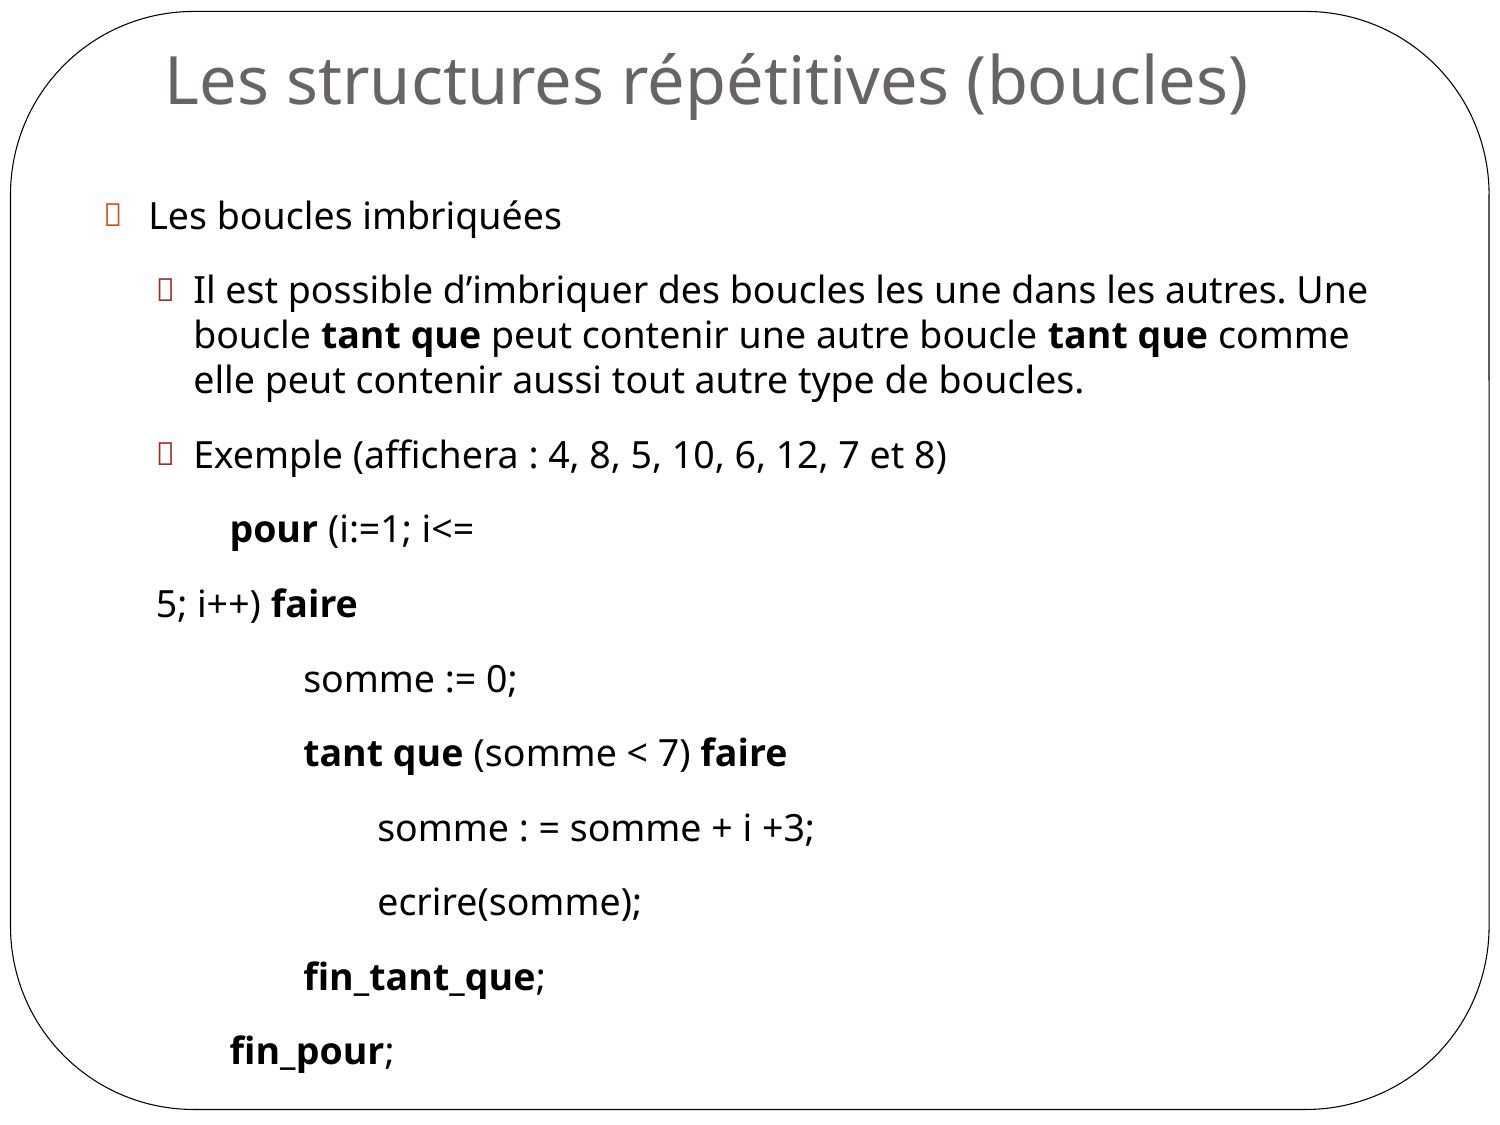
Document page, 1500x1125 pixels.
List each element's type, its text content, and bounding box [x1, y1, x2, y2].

list Les boucles imbriquées Il est possible d’imbriquer des boucles les une dans les autres. Une boucle tant que peut contenir une autre boucle tant que comme elle peut contenir aussi tout autre type de boucles. Exemple (affichera : 4, 8, 5, 10, 6, 12, 7 et 8) pour (i:=1; i<= 5; i++) faire somme := 0; tant que (somme < 7) faire somme : = somme + i +3; ecrire(somme); fin_tant_que; fin_pour; [88, 184, 1425, 1024]
title Les structures répétitives (boucles) [150, 30, 1425, 149]
